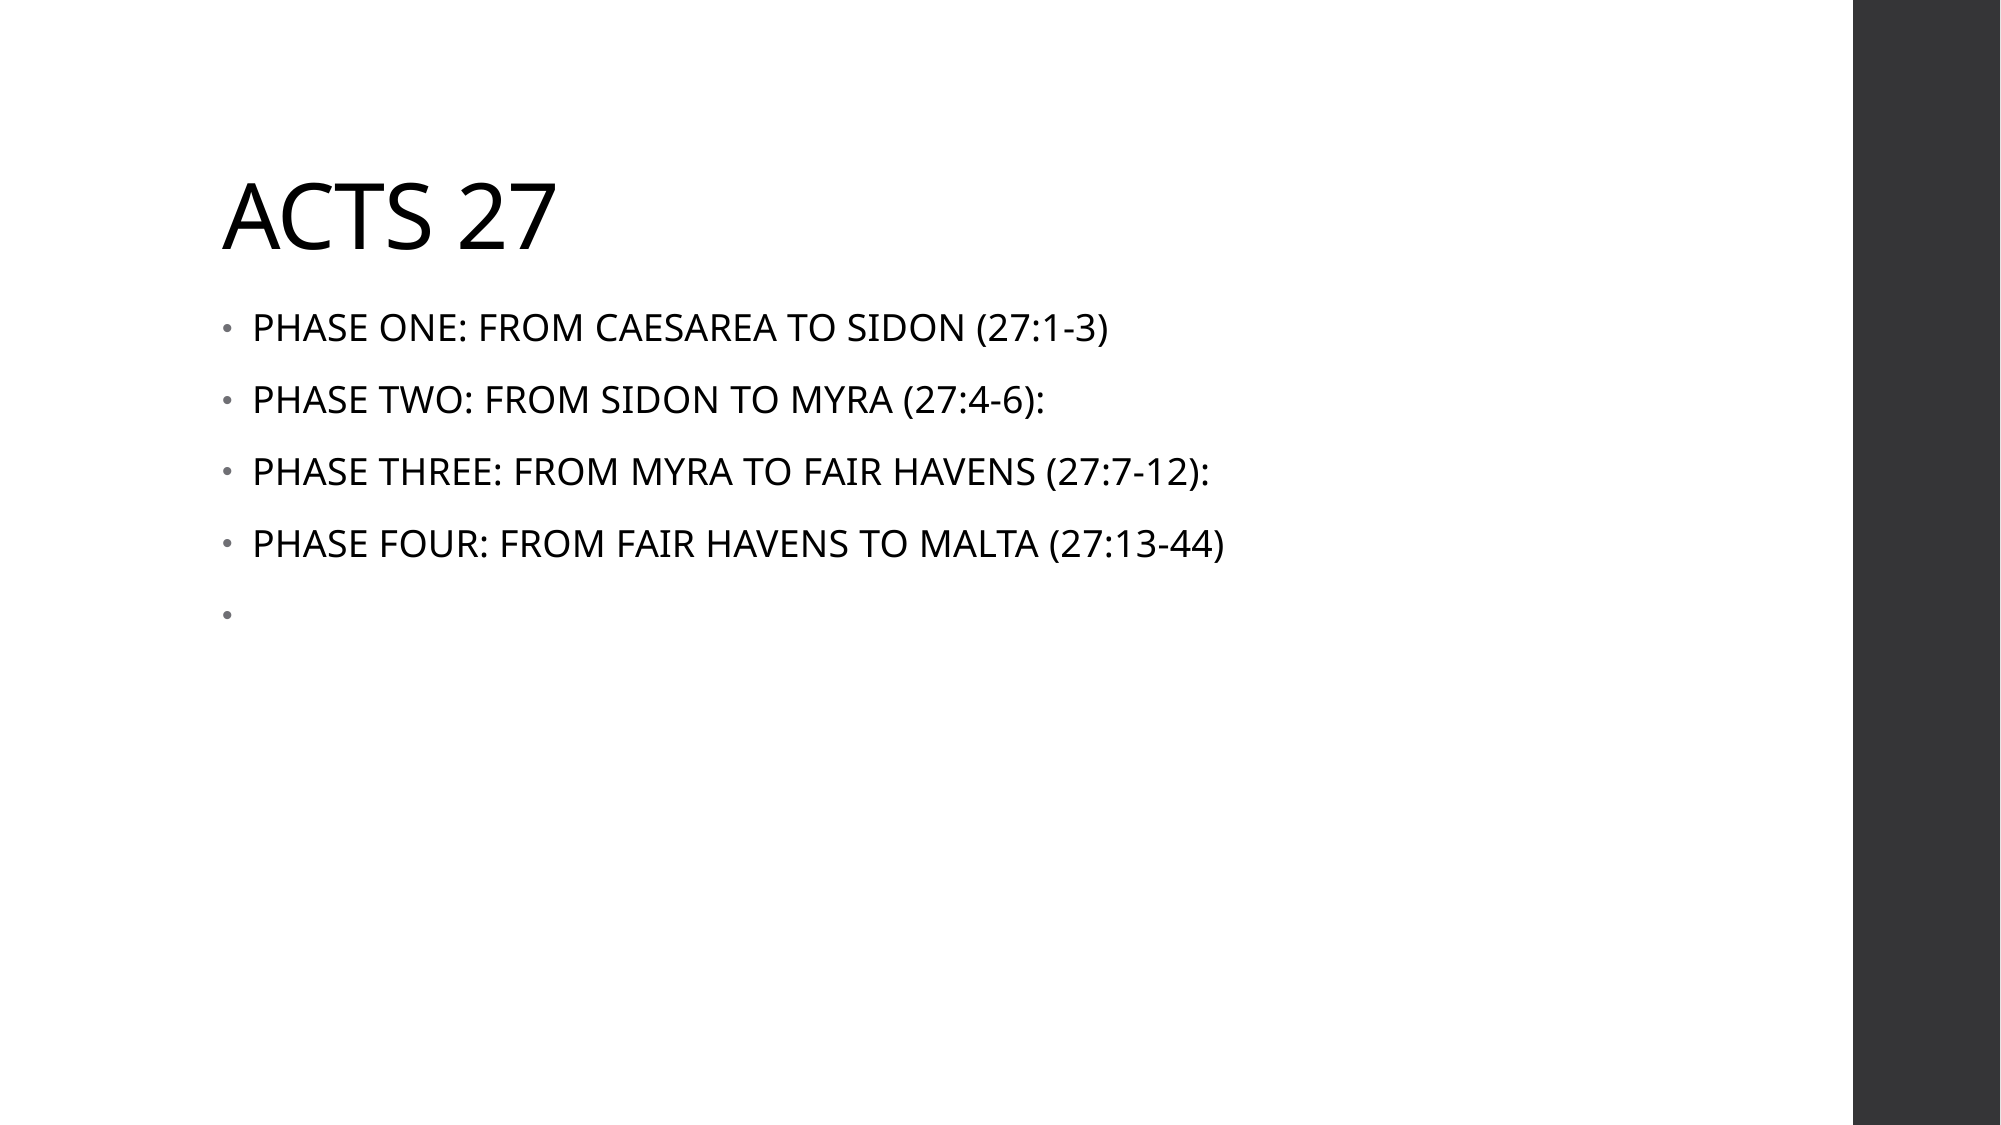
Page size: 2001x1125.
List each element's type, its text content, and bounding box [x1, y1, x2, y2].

list PHASE ONE: FROM CAESAREA TO SIDON (27:1-3) PHASE TWO: FROM SIDON TO MYRA (27:4-6): PHASE THREE: FROM MYRA TO FAIR HAVENS (27:7-12): PHASE FOUR: FROM FAIR HAVENS TO MALTA (27:13-44) [206, 299, 1617, 1014]
title ACTS 27 [206, 60, 1797, 278]
